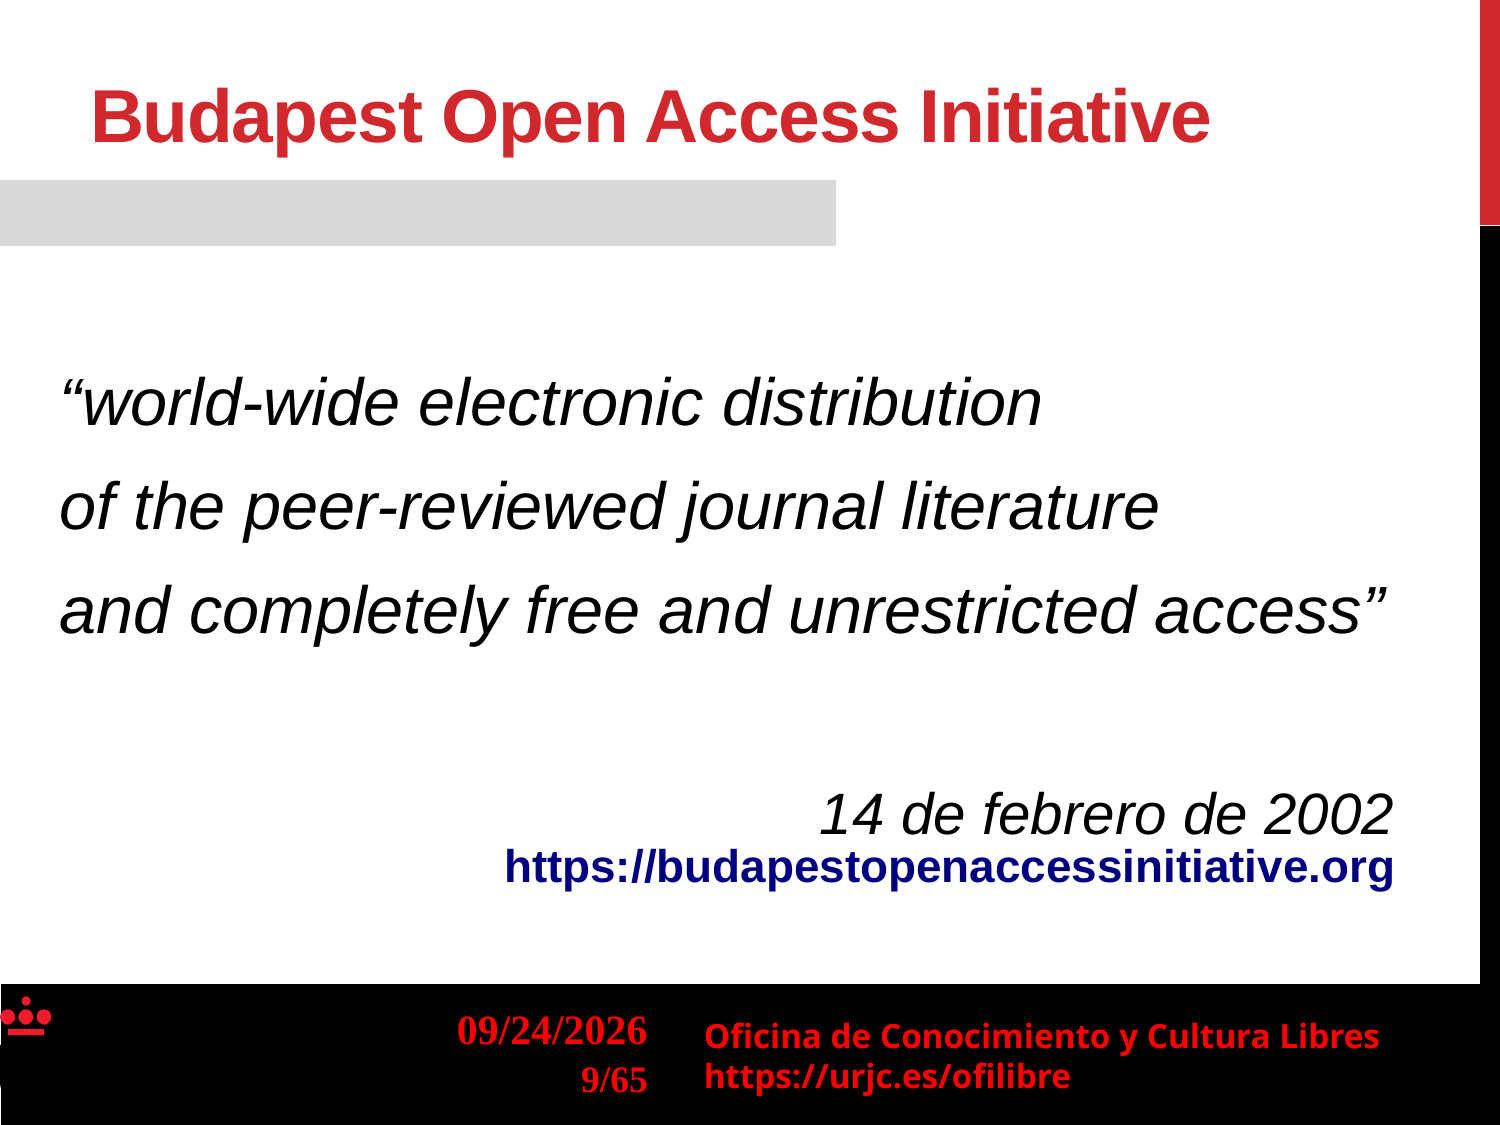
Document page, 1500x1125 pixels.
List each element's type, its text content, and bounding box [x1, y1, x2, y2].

text_box Budapest Open Access Initiative [0, 24, 1326, 172]
text_box “world-wide electronic distribution of the peer-reviewed journal literature and completely free and unrestricted access” 14 de febrero de 2002 [45, 357, 1411, 855]
text_box https://budapestopenaccessinitiative.org [489, 833, 1413, 909]
title [75, 15, 1425, 172]
